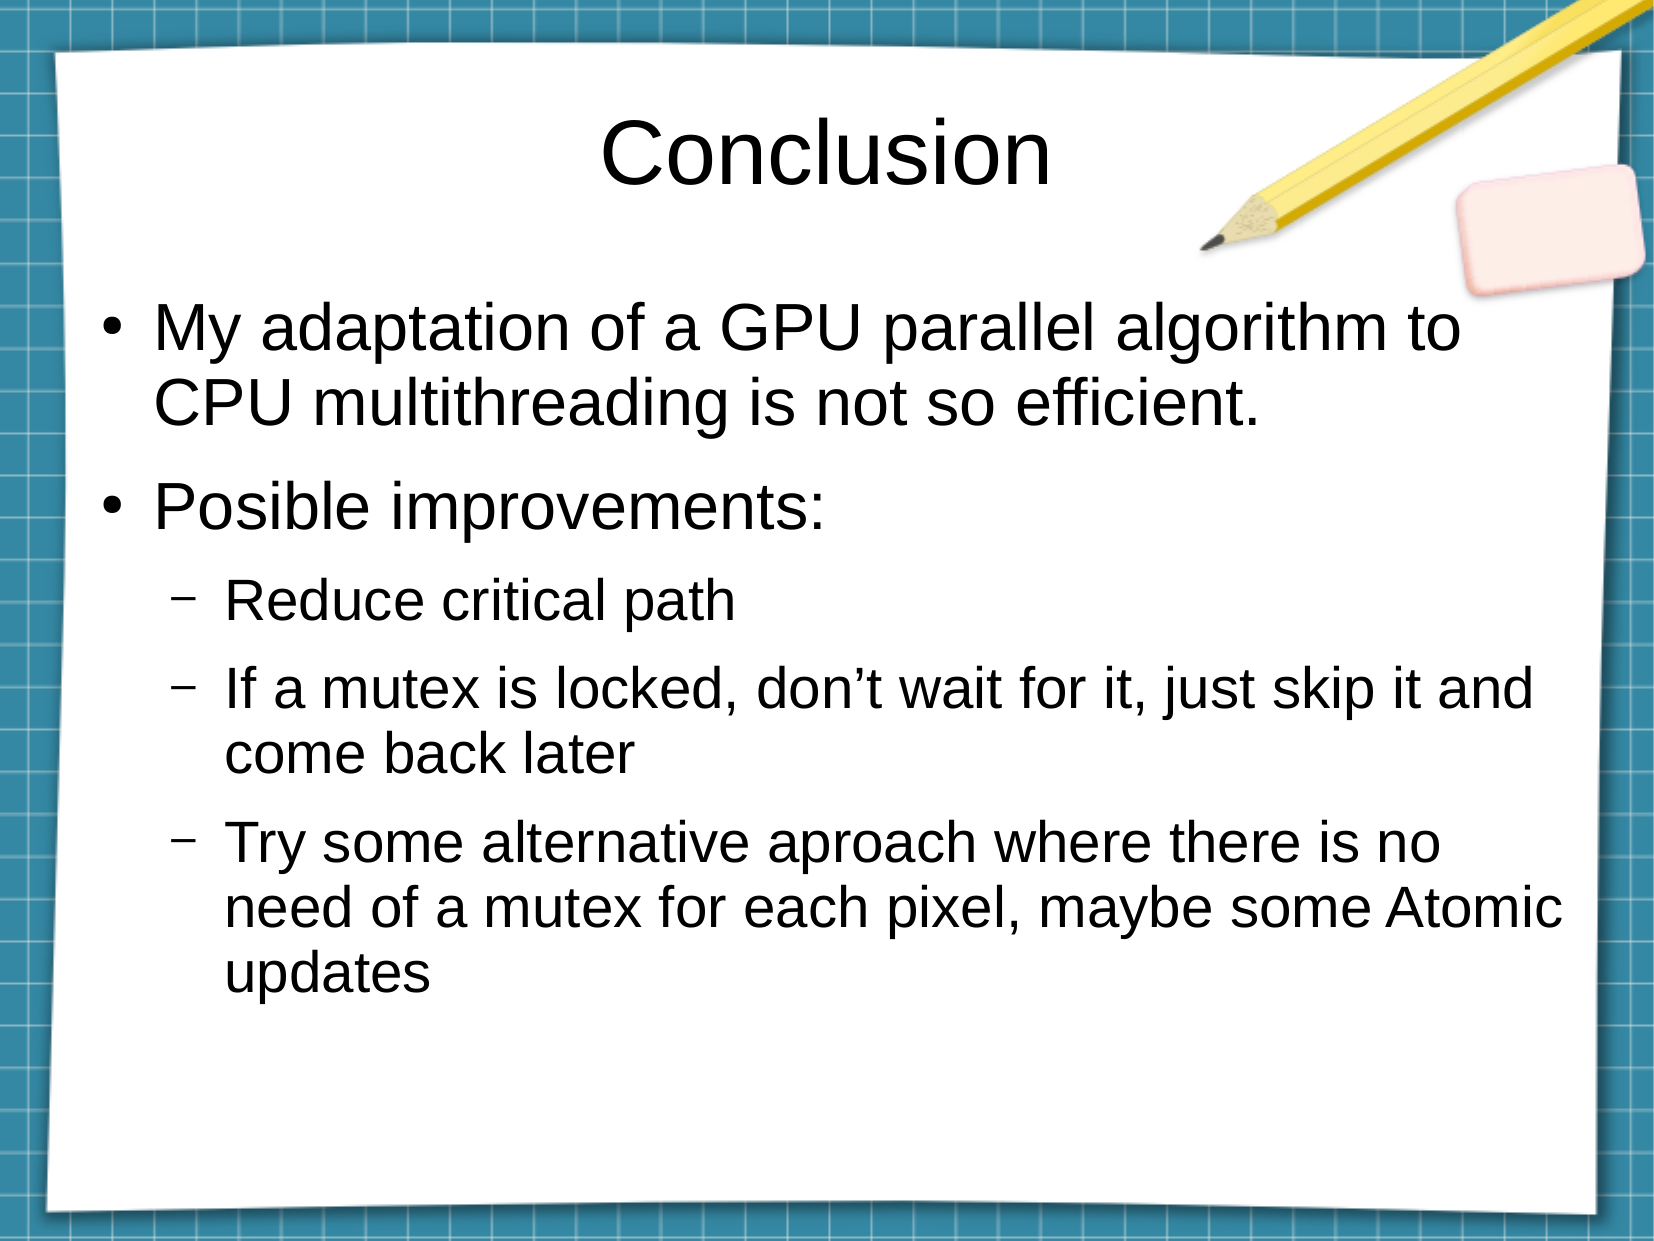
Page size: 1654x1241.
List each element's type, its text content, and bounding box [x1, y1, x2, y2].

title Conclusion [82, 49, 1571, 257]
list My adaptation of a GPU parallel algorithm to CPU multithreading is not so efficient. Posible improvements: Reduce critical path If a mutex is locked, don’t wait for it, just skip it and come back later Try some alternative aproach where there is no need of a mutex for each pixel, maybe some Atomic updates [82, 290, 1571, 1010]
picture [0, 0, 1654, 1241]
